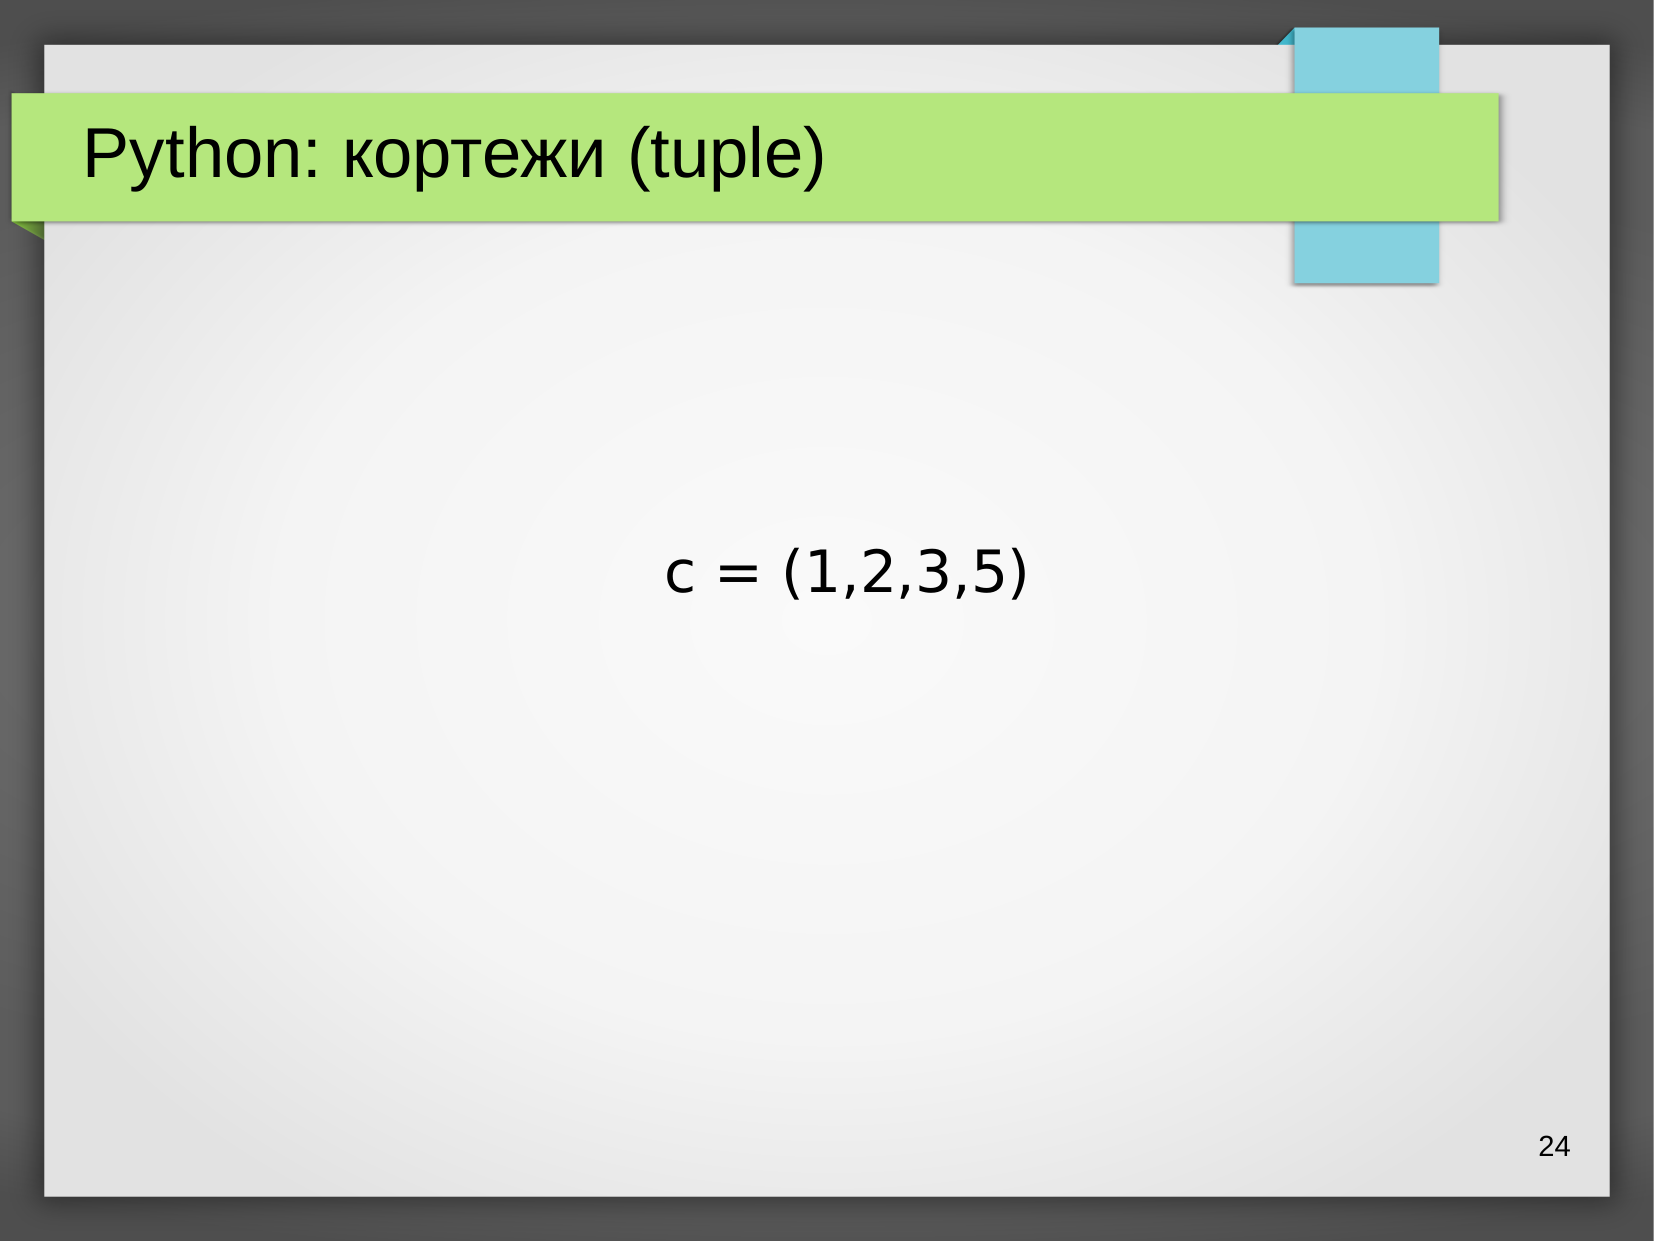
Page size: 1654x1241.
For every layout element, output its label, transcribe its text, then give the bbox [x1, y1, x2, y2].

text_box c = (1,2,3,5) [593, 531, 1312, 1146]
title Python: кортежи (tuple) [82, 49, 1571, 257]
picture [0, 0, 1654, 1241]
